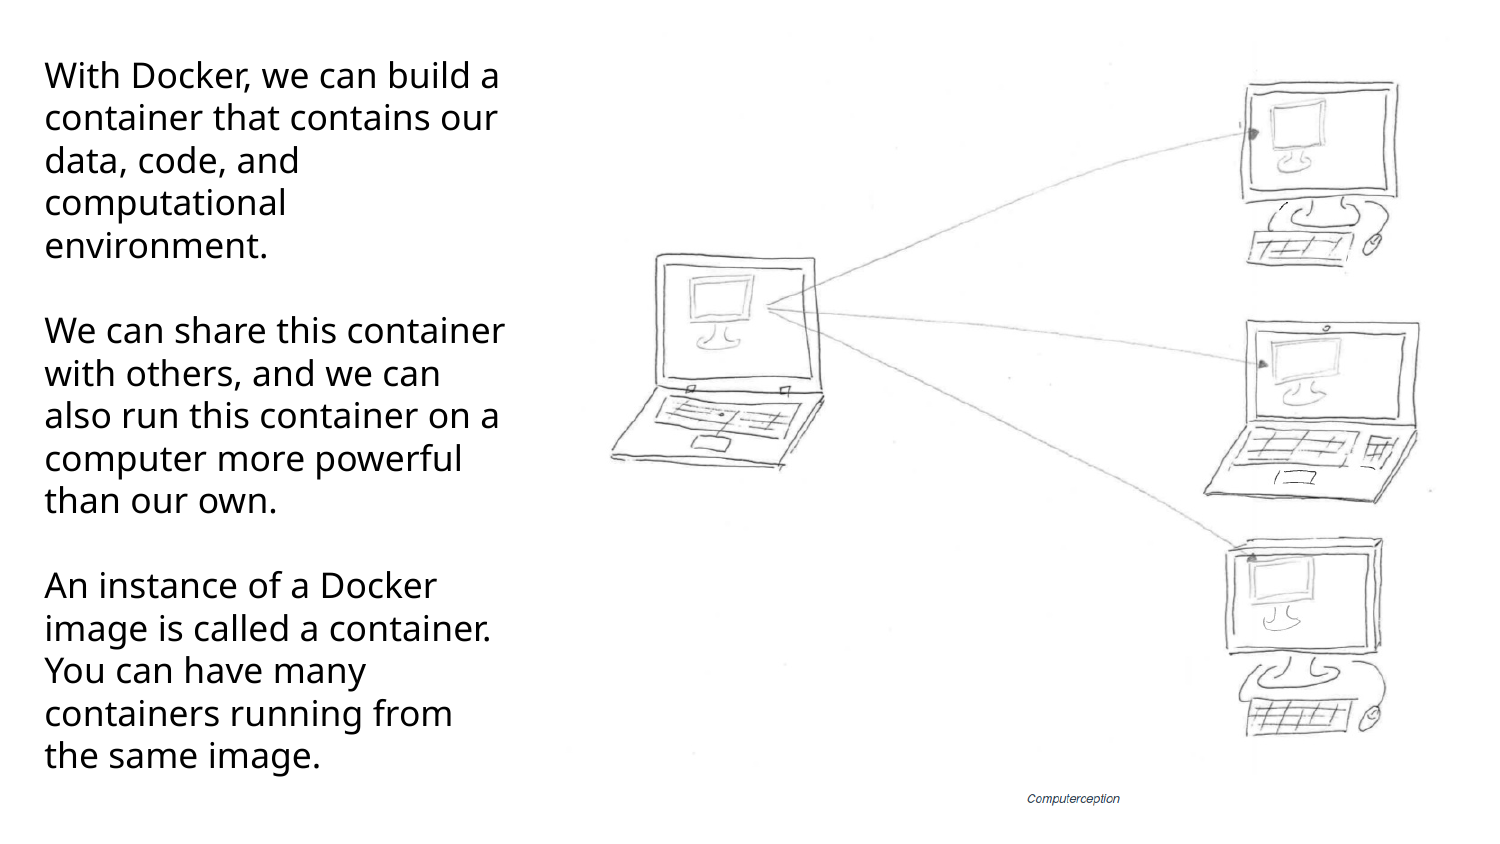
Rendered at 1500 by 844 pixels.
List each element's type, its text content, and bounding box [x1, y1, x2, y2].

picture [564, 24, 1454, 819]
text_box With Docker, we can build a container that contains our data, code, and computational environment. We can share this container with others, and we can also run this container on a computer more powerful than our own. An instance of a Docker image is called a container. You can have many containers running from the same image. [29, 37, 523, 809]
